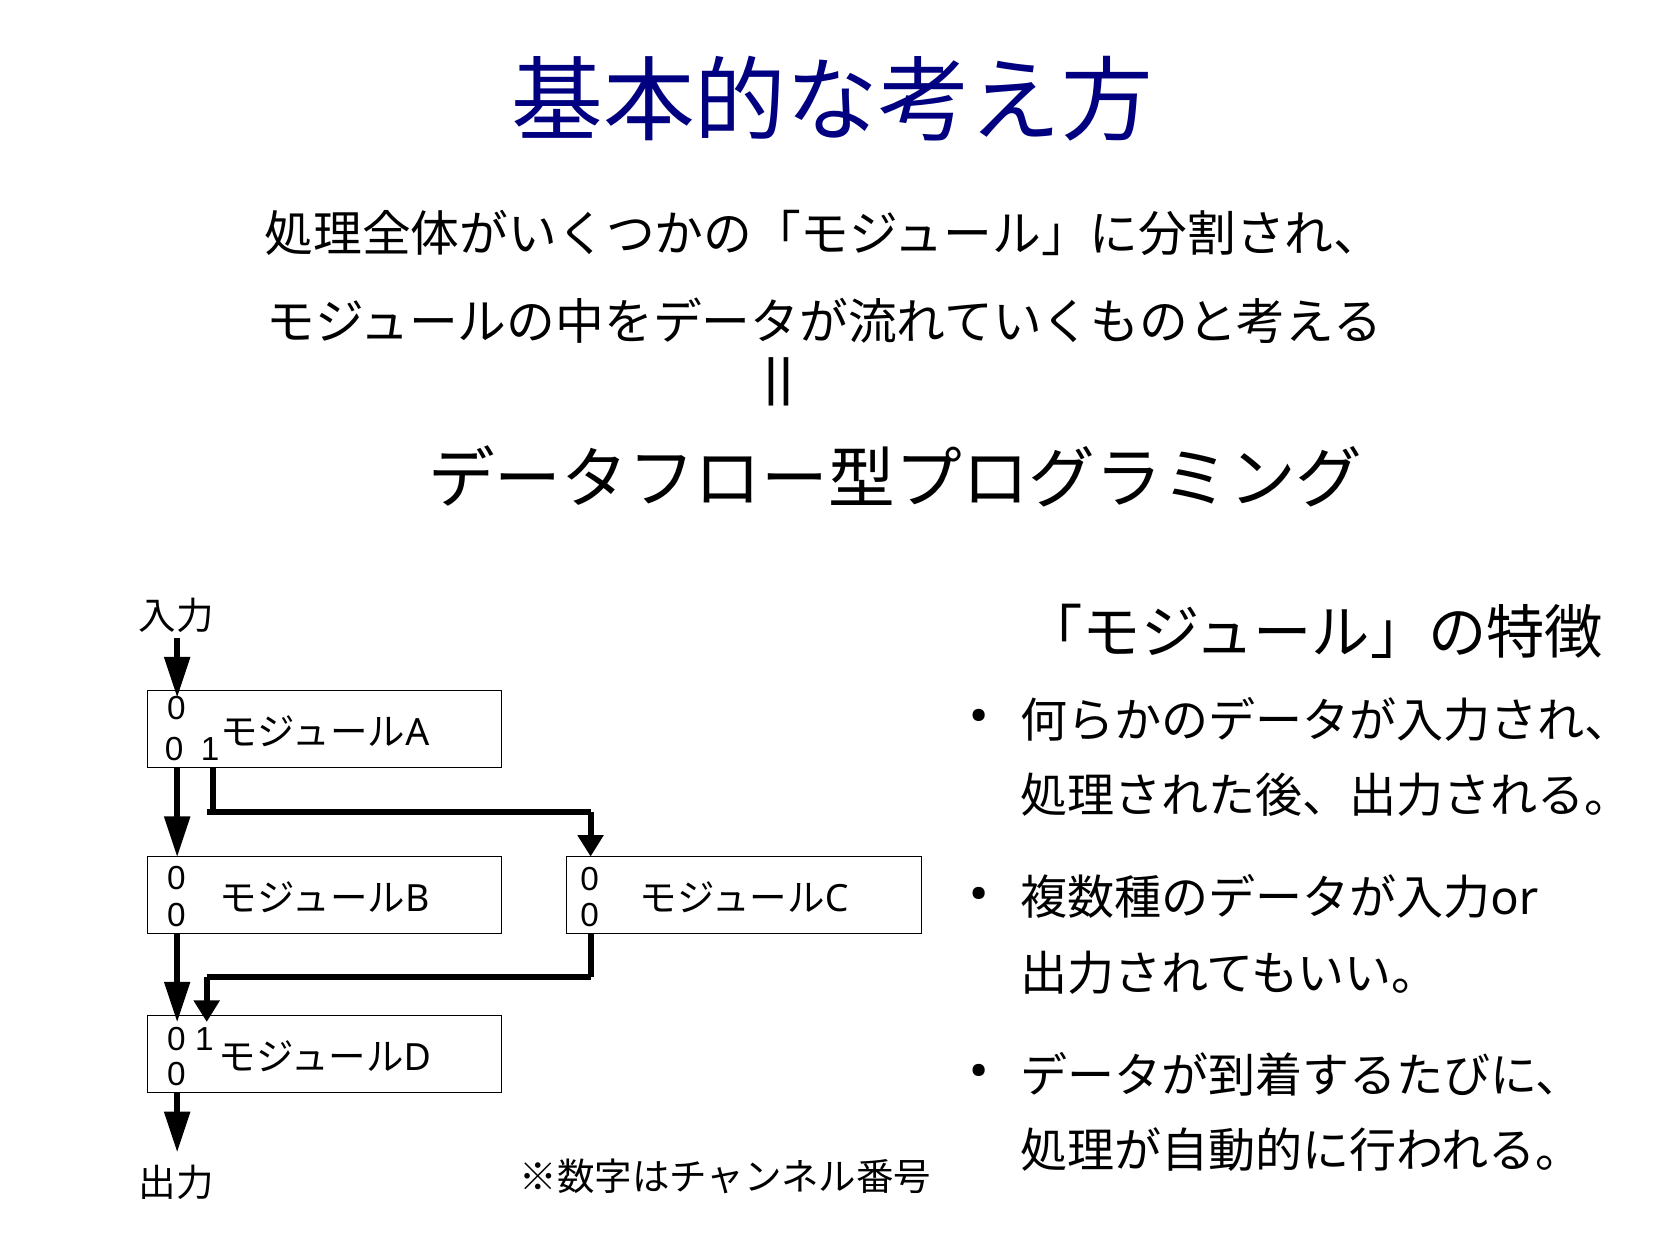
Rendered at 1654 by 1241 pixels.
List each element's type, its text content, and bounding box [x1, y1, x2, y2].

text_box データフロー型プログラミング [413, 418, 1273, 505]
text_box 0 [152, 888, 201, 941]
text_box 出力 [124, 1145, 237, 1201]
text_box モジュールB [201, 856, 502, 934]
text_box 1 [186, 723, 235, 776]
text_box モジュールD [147, 1015, 152, 1093]
text_box 0 [152, 1048, 201, 1101]
text_box モジュールC [614, 856, 922, 934]
text_box モジュールB [147, 856, 152, 934]
text_box ※数字はチャンネル番号 [504, 1139, 924, 1195]
text_box モジュールD [201, 1015, 502, 1093]
list 処理全体がいくつかの「モジュール」に分割され、 モジュールの中をデータが流れていくものと考える [53, 177, 1595, 355]
list 何らかのデータが入力され、 処理された後、出力される。 複数種のデータが入力or 出力されてもいい。 データが到着するたびに、 処理が自動的に行われる。 [953, 676, 1639, 1193]
text_box 0 [565, 853, 614, 888]
text_box 0 [152, 682, 201, 734]
text_box モジュールA [201, 690, 502, 768]
title 基本的な考え方 [17, 33, 1648, 154]
text_box 0 [150, 723, 186, 776]
text_box 「モジュール」の特徴 [1009, 578, 1542, 657]
text_box 入力 [124, 578, 237, 634]
text_box 0 [152, 1012, 180, 1048]
text_box モジュールA [147, 690, 152, 768]
text_box 0 [152, 851, 201, 888]
text_box ＝ [752, 334, 839, 419]
text_box 1 [180, 1012, 229, 1065]
text_box 0 [565, 888, 614, 941]
